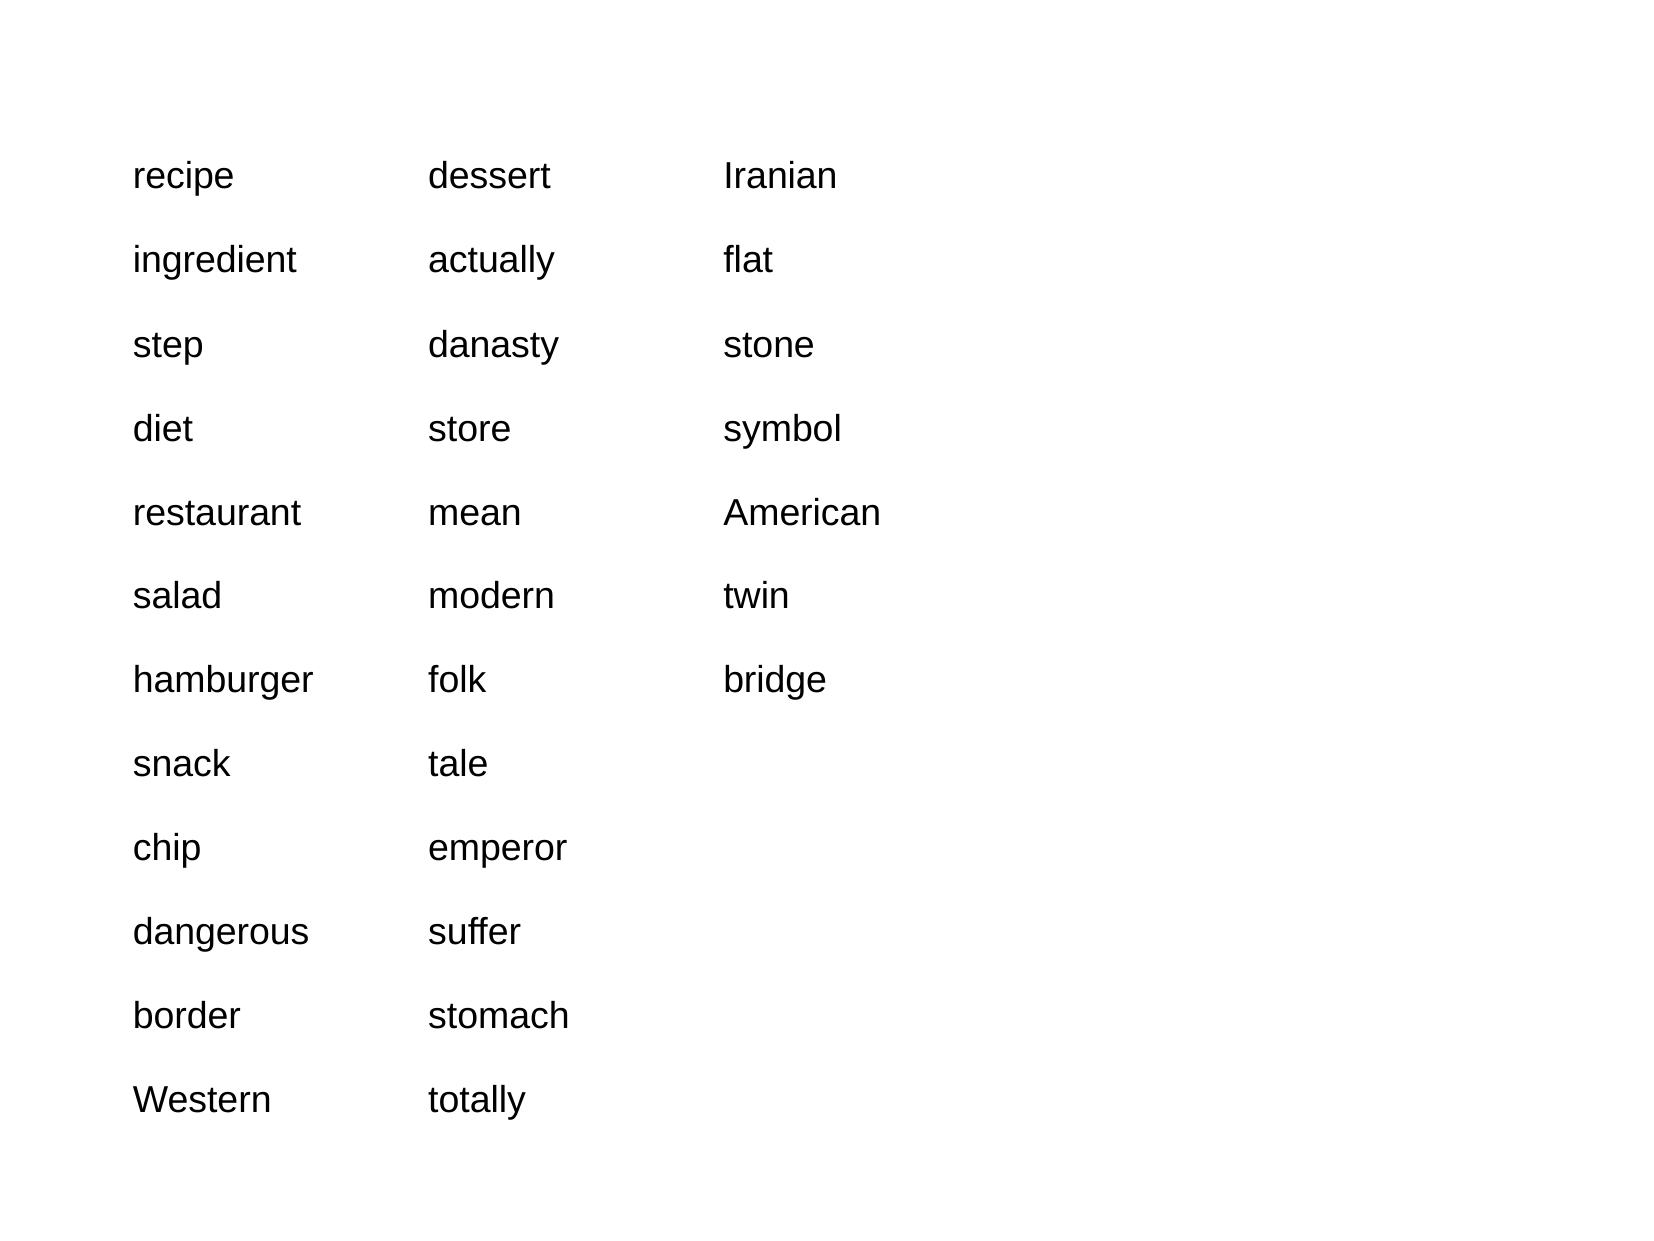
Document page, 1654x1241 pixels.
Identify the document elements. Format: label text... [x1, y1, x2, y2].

text_box recipe dessert Iranian ingredient actually flat step danasty stone diet store symbol restaurant mean American salad modern twin hamburger folk bridge snack tale chip emperor dangerous suffer border stomach Western totally [118, 147, 1506, 1152]
